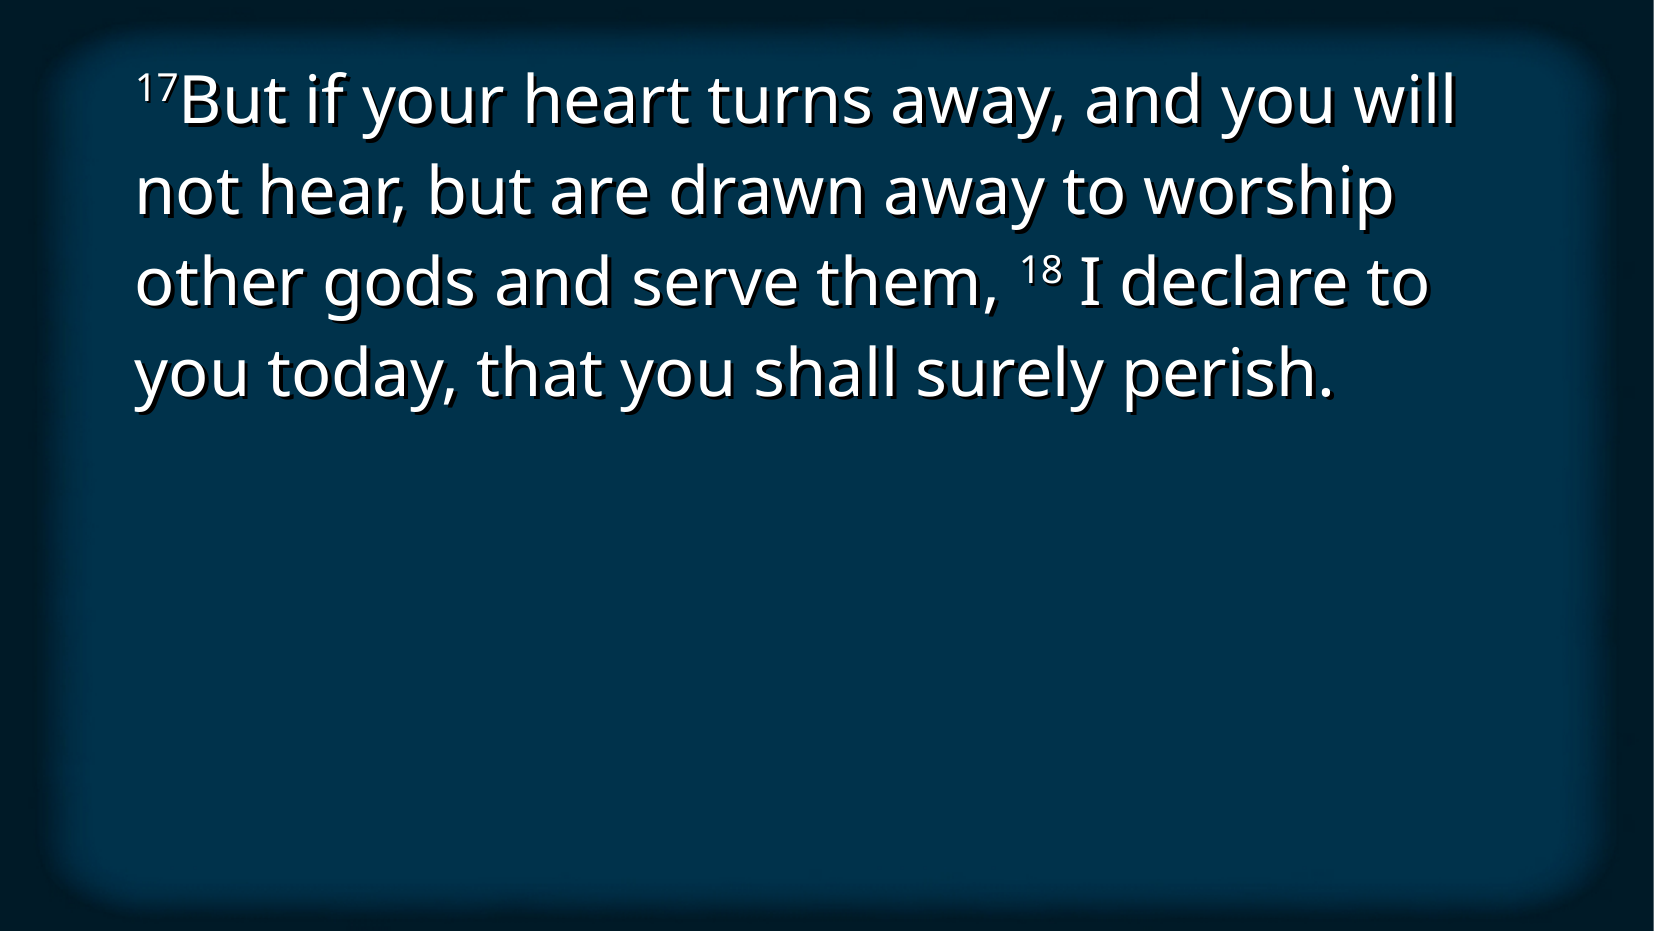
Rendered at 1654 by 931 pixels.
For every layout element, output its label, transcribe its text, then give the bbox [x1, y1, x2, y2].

picture [0, 0, 1654, 931]
text_box 17But if your heart turns away, and you will not hear, but are drawn away to worship other gods and serve them, 18 I declare to you today, that you shall surely perish. [120, 45, 1561, 415]
